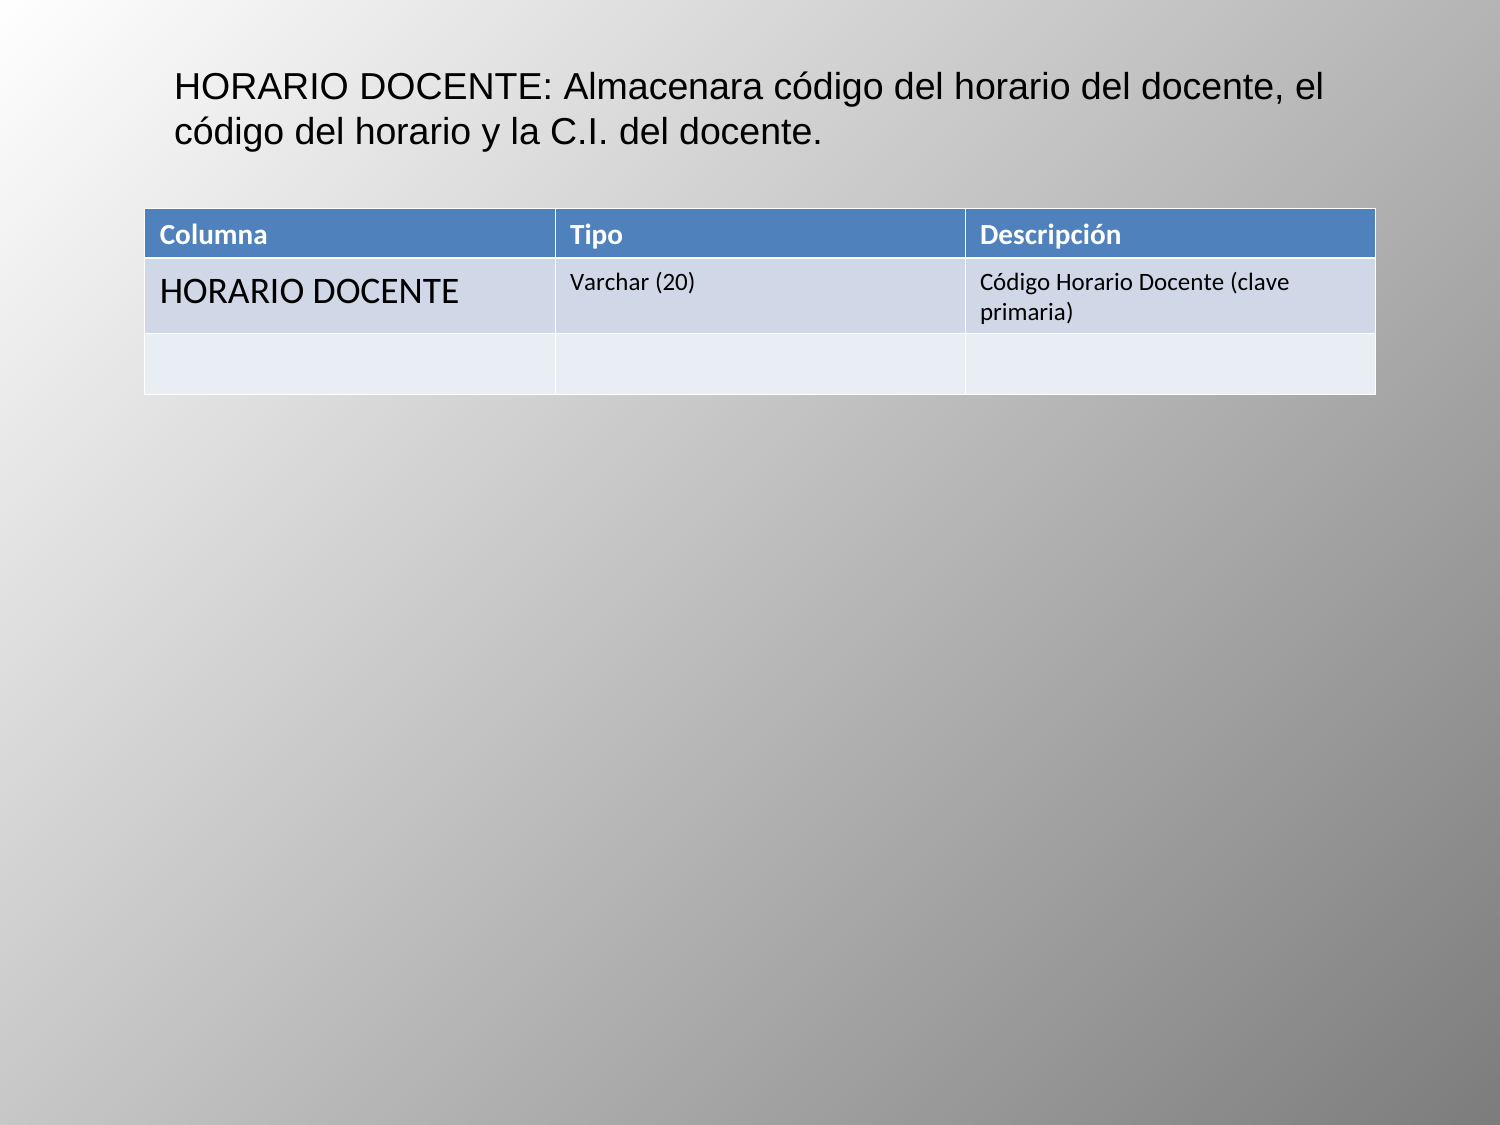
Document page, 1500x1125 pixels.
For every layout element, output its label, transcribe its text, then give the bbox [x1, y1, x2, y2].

table_header Tipo [556, 209, 965, 257]
text_box HORARIO DOCENTE: Almacenara código del horario del docente, el código del horario y la C.I. del docente. [159, 54, 1377, 161]
table_cell [145, 334, 555, 394]
table_cell HORARIO DOCENTE [145, 259, 555, 333]
table_cell Código Horario Docente (clave primaria) [966, 259, 1375, 333]
table_cell Varchar (20) [556, 259, 965, 333]
table_cell [556, 334, 965, 394]
table_header Columna [145, 209, 555, 257]
table_header Descripción [966, 209, 1375, 257]
table_cell [966, 334, 1375, 394]
